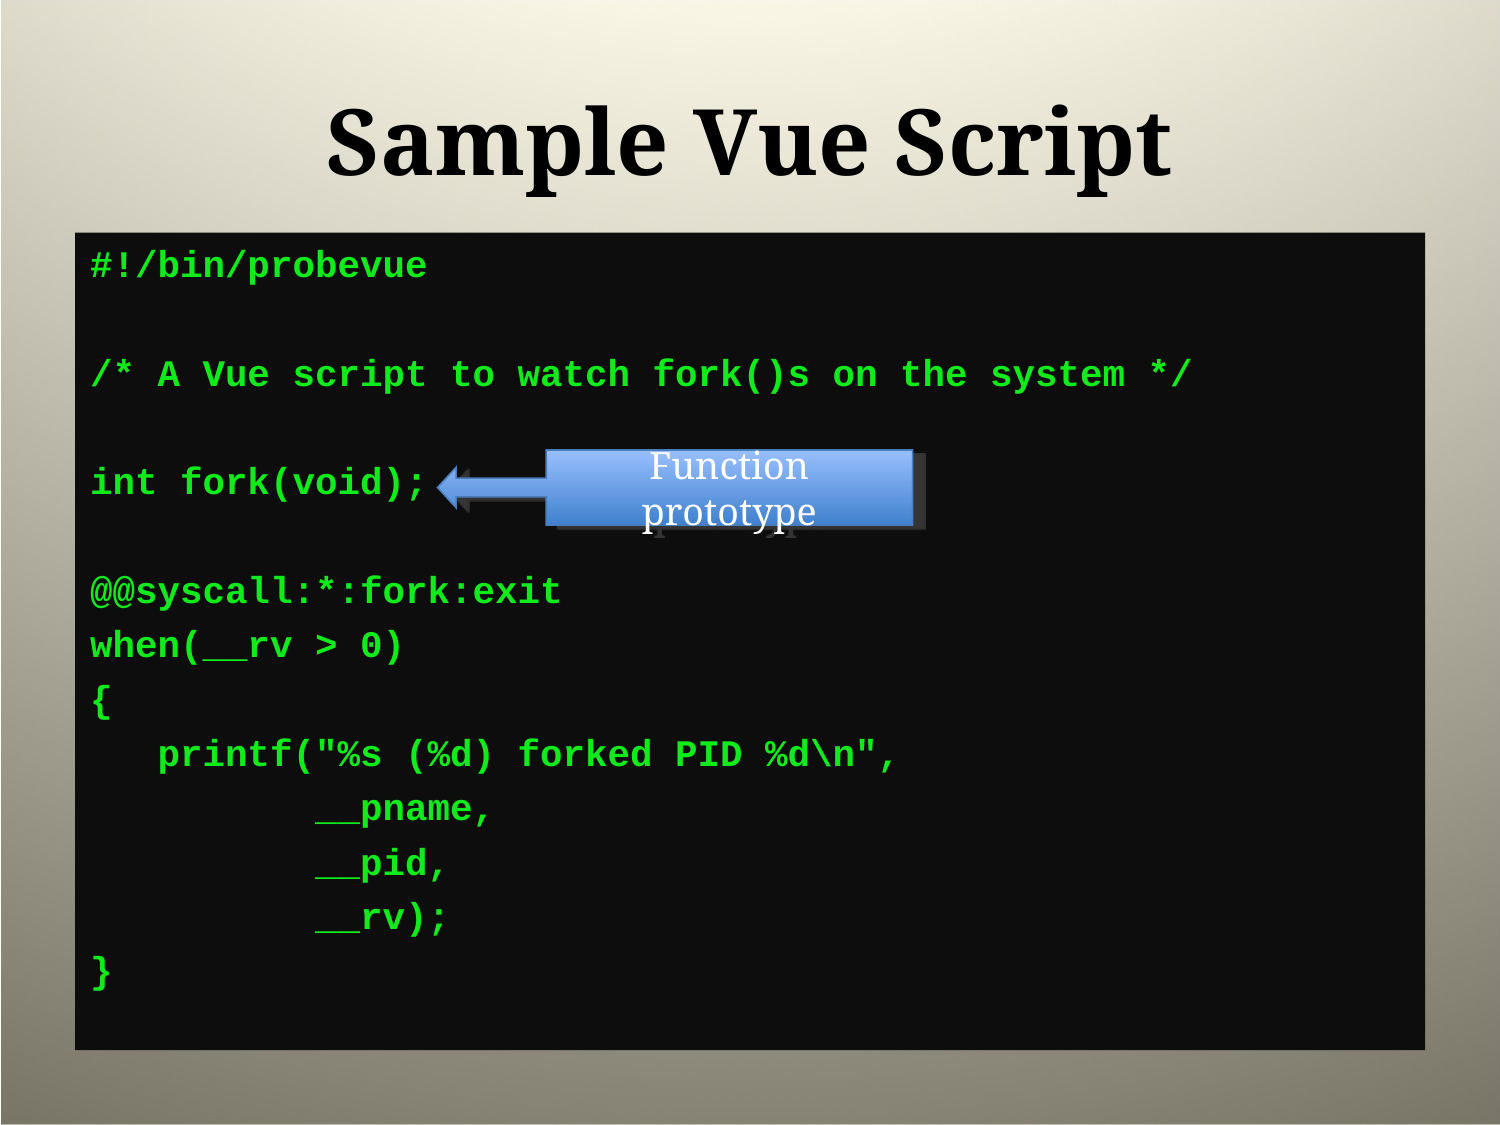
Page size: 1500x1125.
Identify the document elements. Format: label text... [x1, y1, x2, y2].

text_box Function prototype [437, 450, 913, 526]
title Sample Vue Script [75, 45, 1426, 232]
picture [0, 0, 1500, 1125]
list #!/bin/probevue /* A Vue script to watch fork()s on the system */ int fork(void); @@syscall:*:fork:exit when(__rv > 0) { printf("%s (%d) forked PID %d\n", __pname, __pid, __rv); } [75, 232, 1426, 1051]
